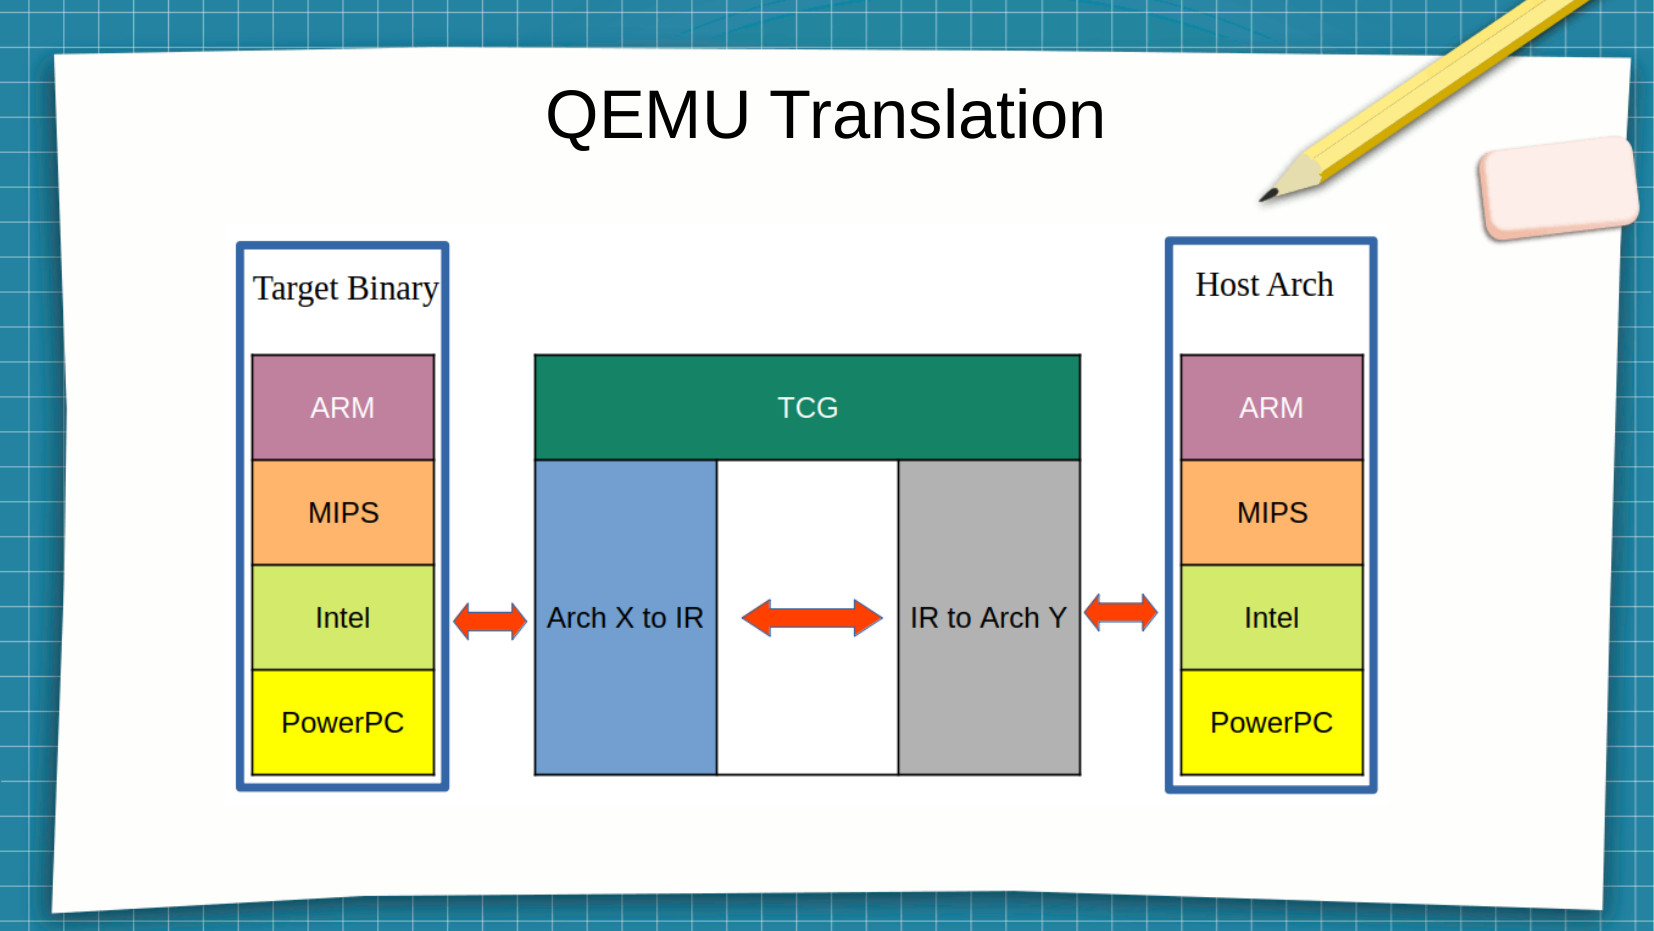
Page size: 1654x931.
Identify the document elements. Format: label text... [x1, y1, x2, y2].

title QEMU Translation [82, 37, 1571, 193]
picture [0, 0, 1654, 931]
